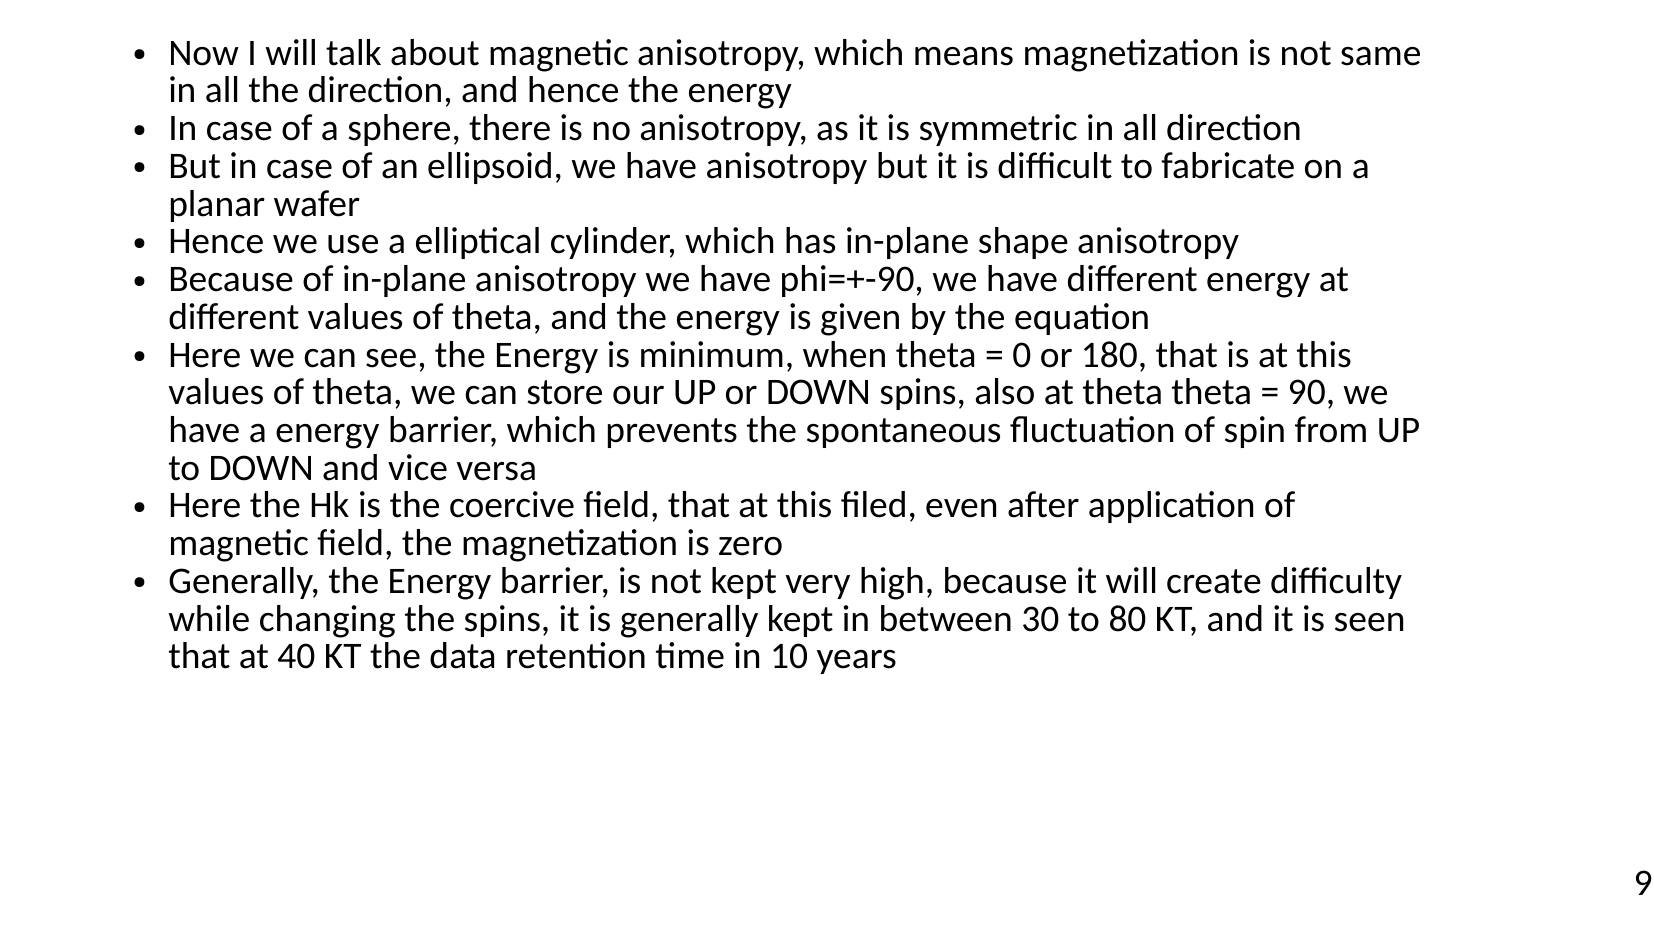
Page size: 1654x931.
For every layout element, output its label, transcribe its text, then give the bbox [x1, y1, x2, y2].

text_box <number> [1479, 860, 1654, 931]
text_box Now I will talk about magnetic anisotropy, which means magnetization is not same in all the direction, and hence the energy In case of a sphere, there is no anisotropy, as it is symmetric in all direction But in case of an ellipsoid, we have anisotropy but it is difficult to fabricate on a planar wafer Hence we use a elliptical cylinder, which has in-plane shape anisotropy Because of in-plane anisotropy we have phi=+-90, we have different energy at different values of theta, and the energy is given by the equation Here we can see, the Energy is minimum, when theta = 0 or 180, that is at this values of theta, we can store our UP or DOWN spins, also at theta theta = 90, we have a energy barrier, which prevents the spontaneous fluctuation of spin from UP to DOWN and vice versa Here the Hk is the coercive field, that at this filed, even after application of magnetic field, the magnetization is zero Generally, the Energy barrier, is not kept very high, because it will create difficulty while changing the spins, it is generally kept in between 30 to 80 KT, and it is seen that at 40 KT the data retention time in 10 years [118, 29, 1447, 686]
